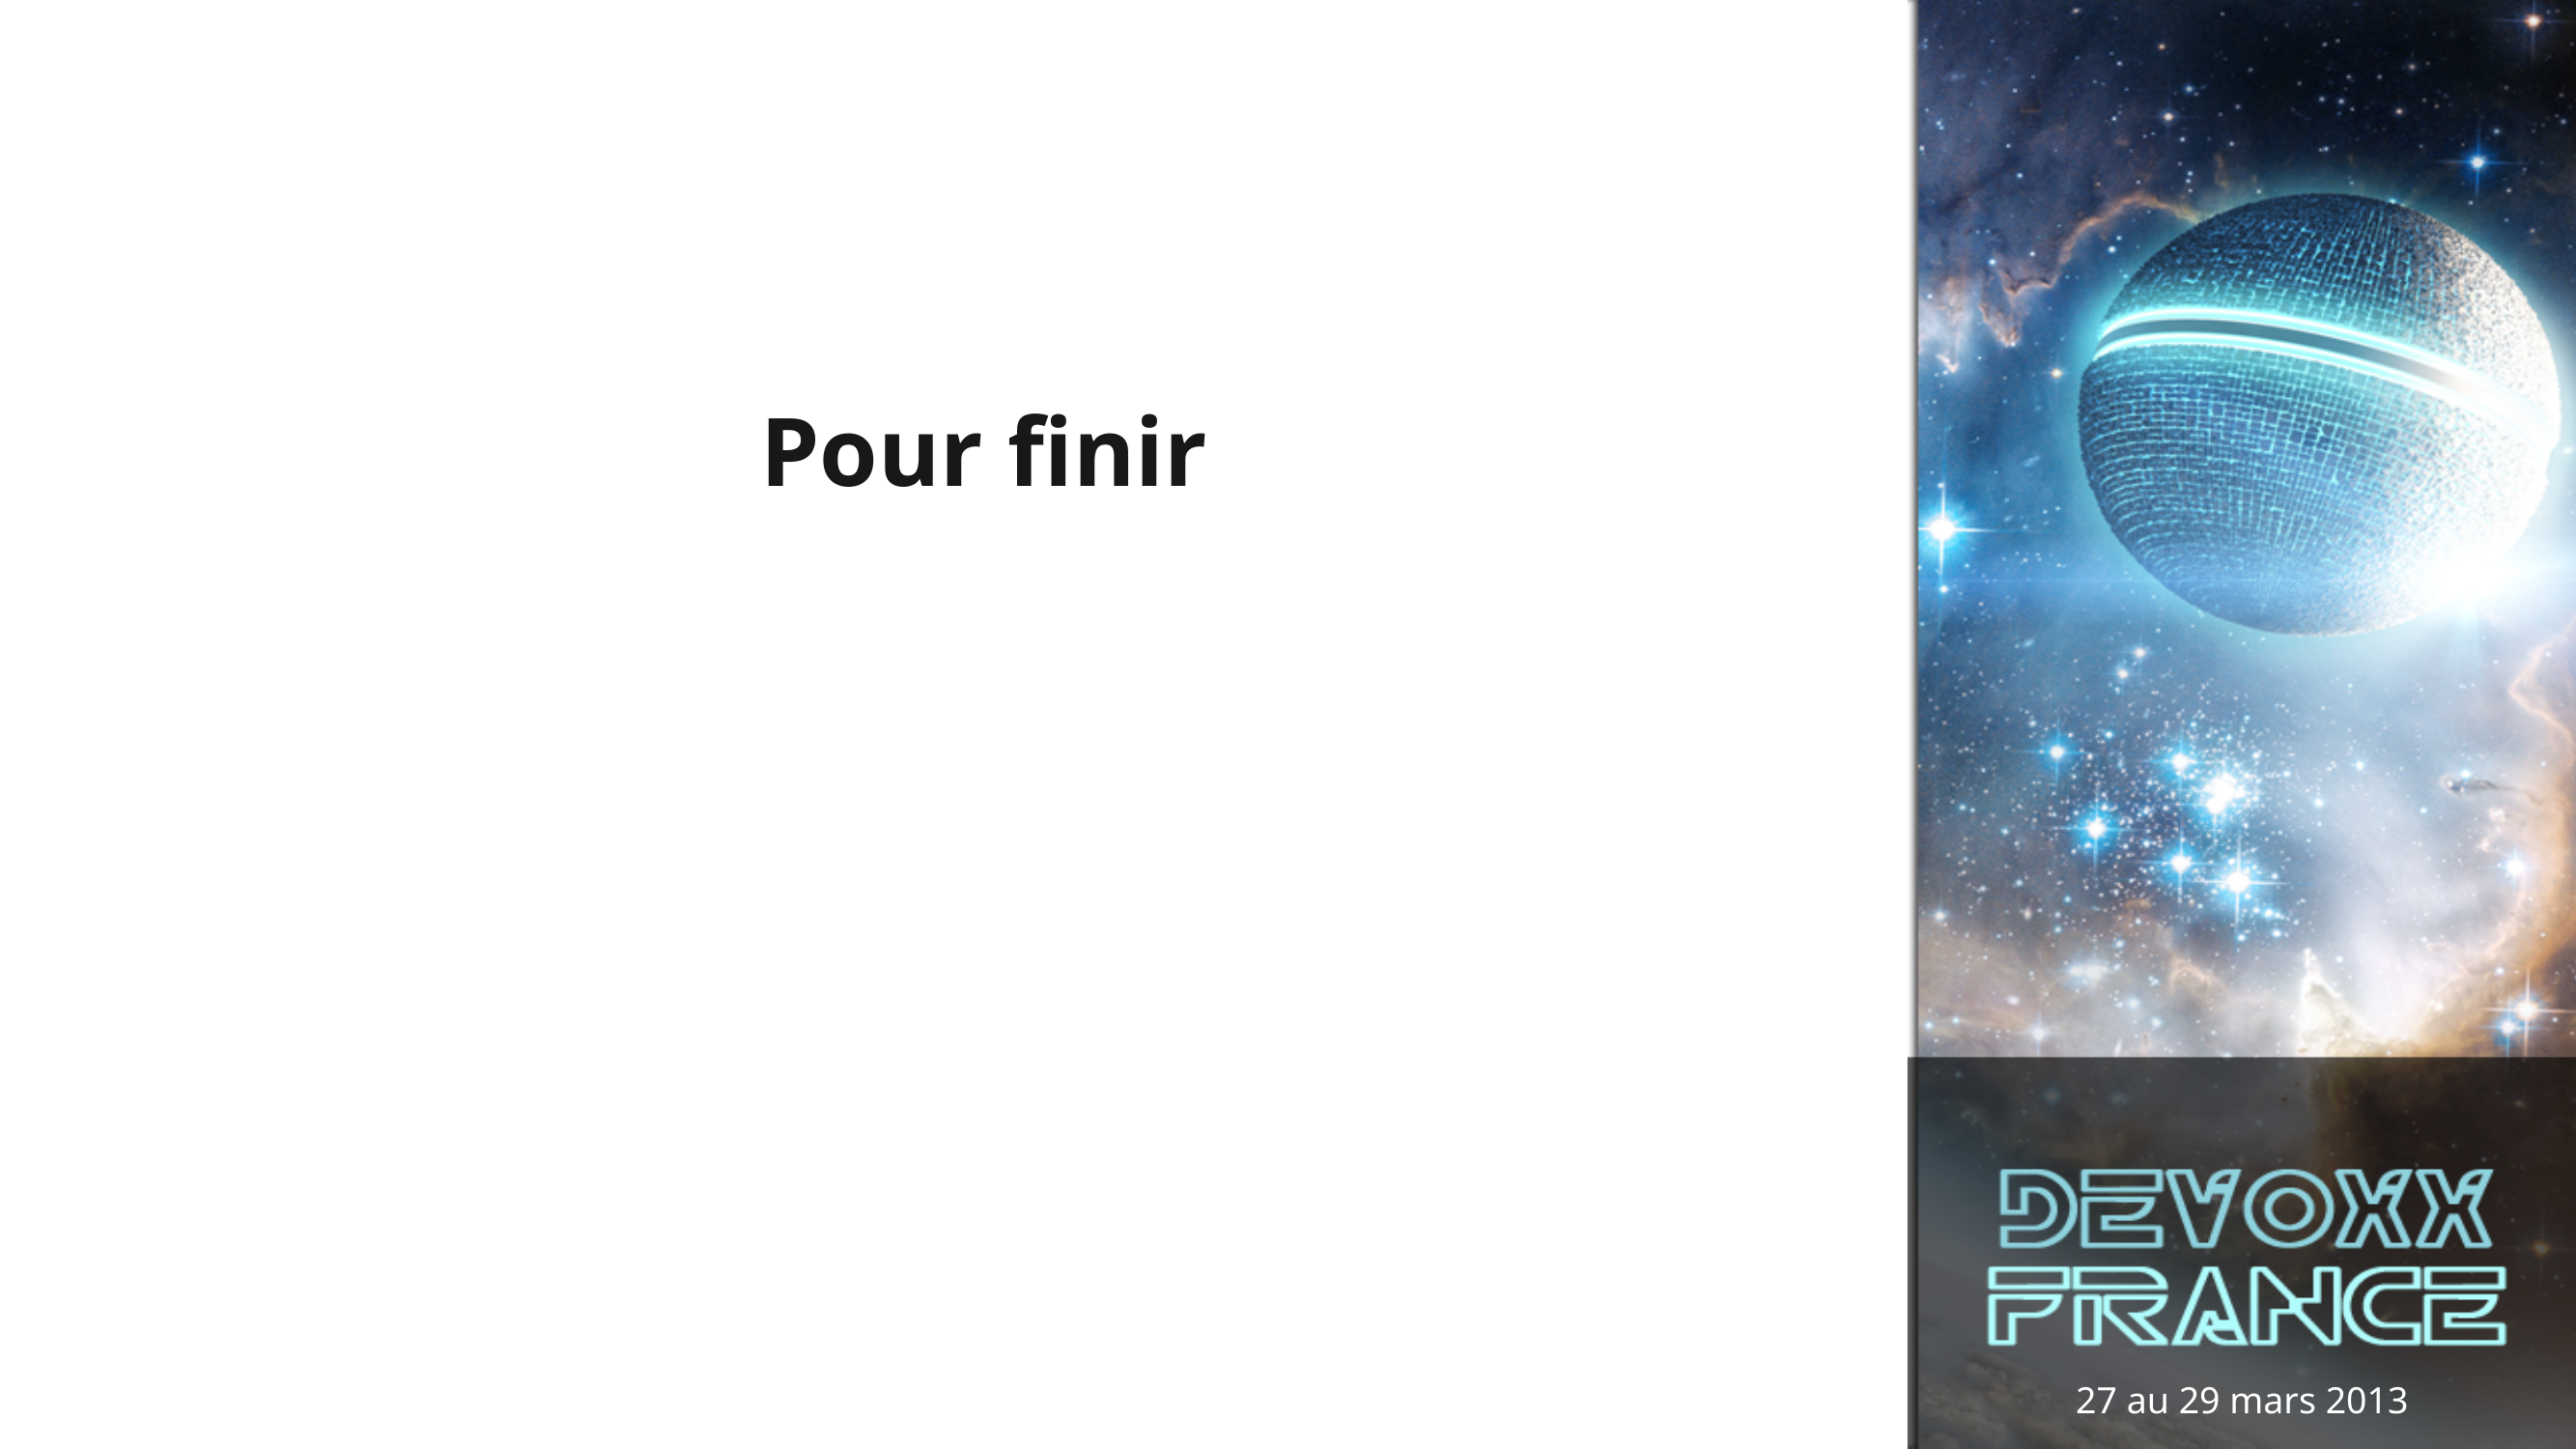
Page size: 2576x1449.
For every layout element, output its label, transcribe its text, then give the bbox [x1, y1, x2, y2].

title Pour finir [171, 23, 1798, 513]
picture [1907, 0, 2576, 1449]
